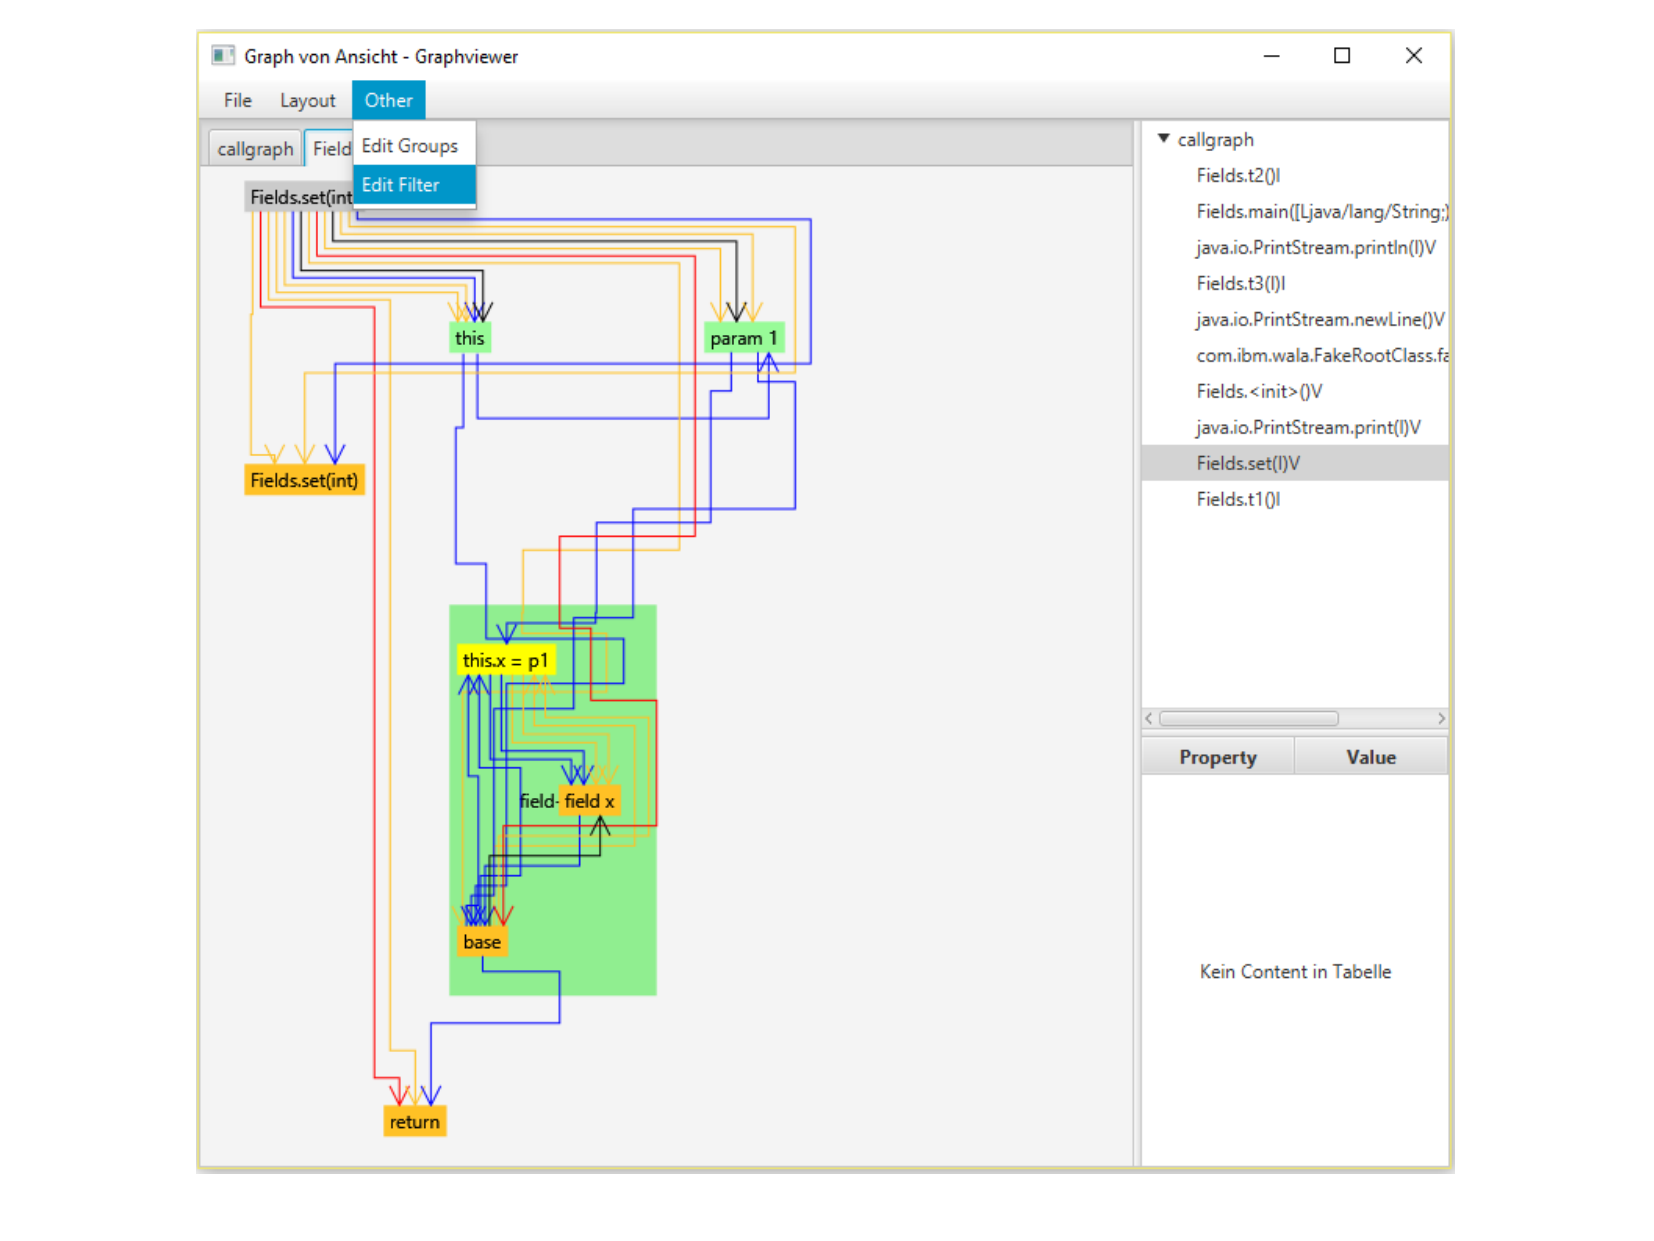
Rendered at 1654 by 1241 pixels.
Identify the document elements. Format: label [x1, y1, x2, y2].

picture [196, 29, 1455, 1174]
